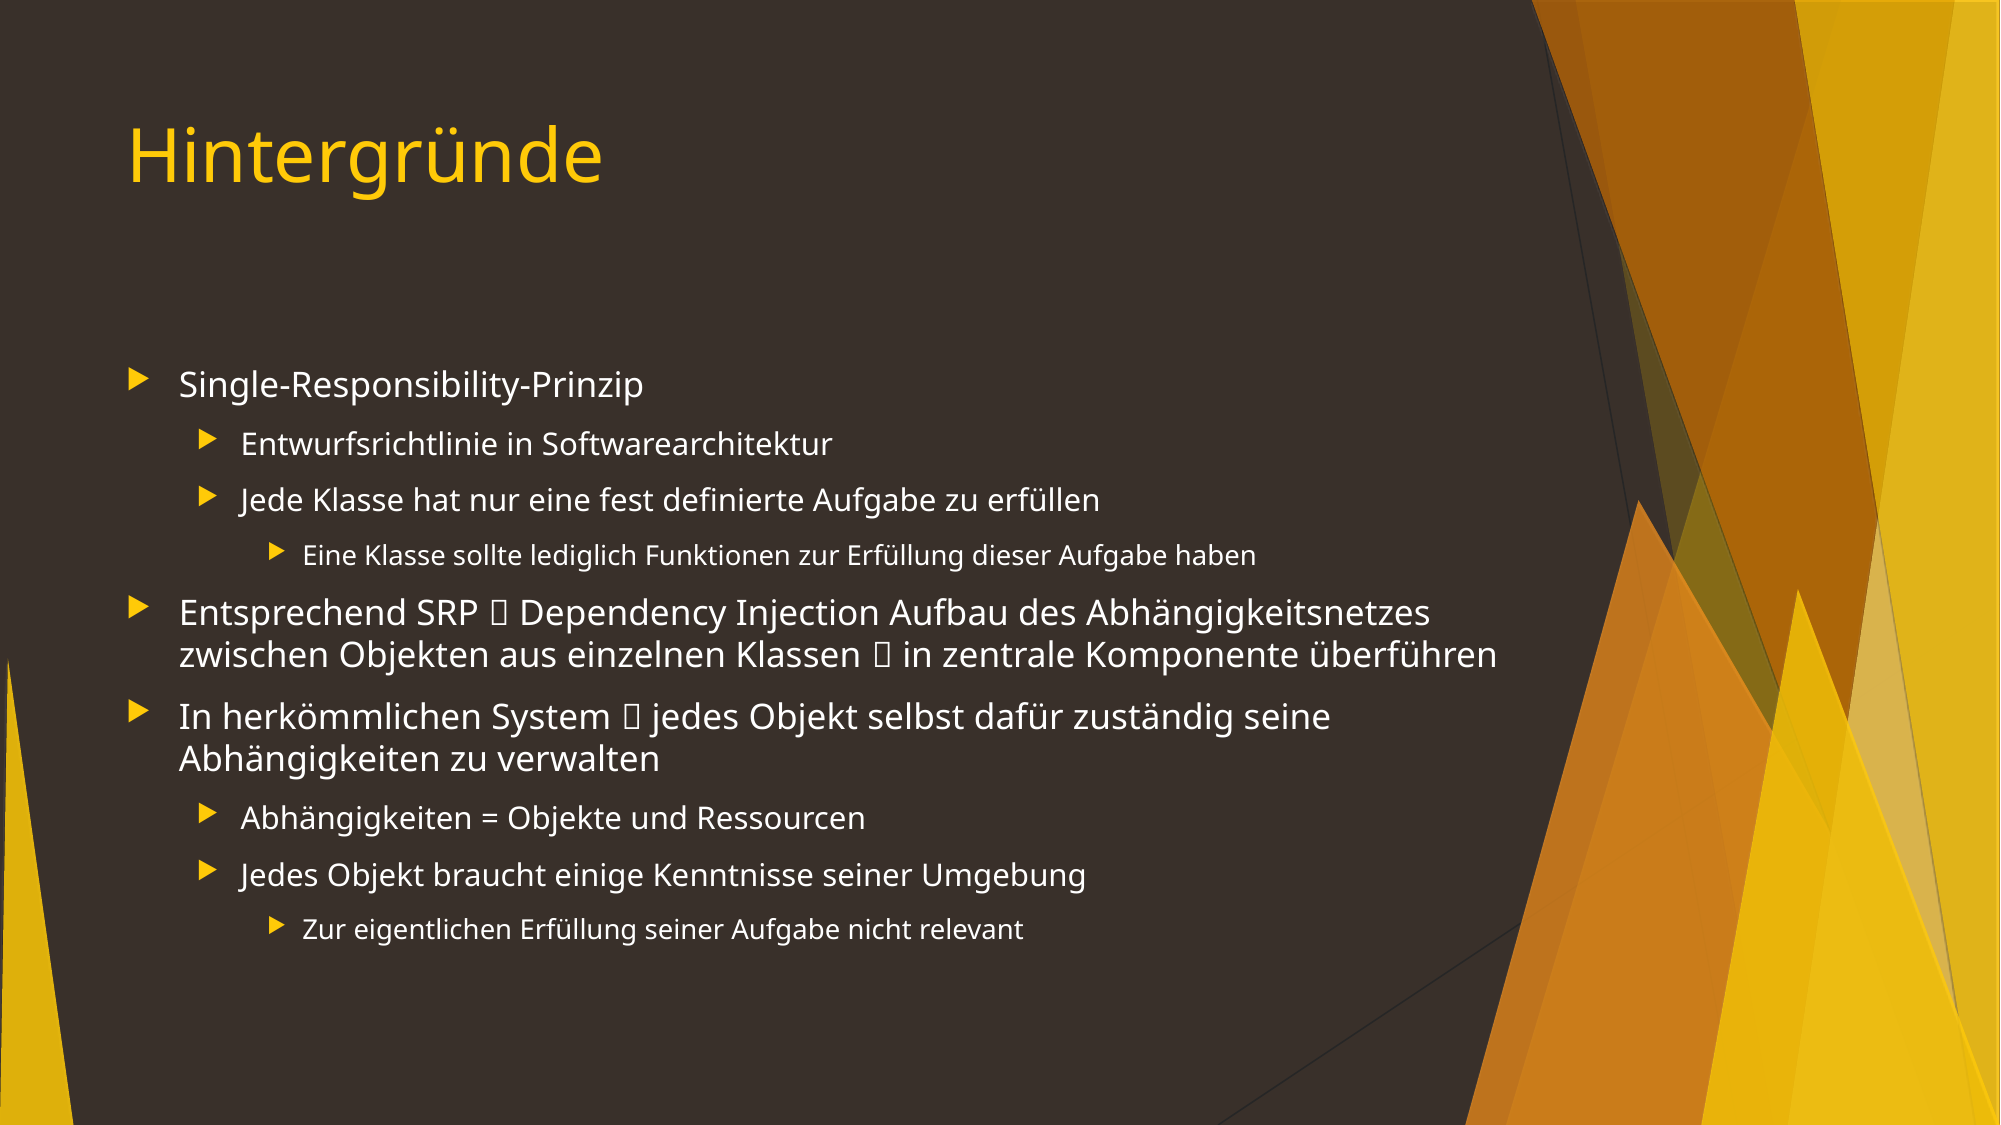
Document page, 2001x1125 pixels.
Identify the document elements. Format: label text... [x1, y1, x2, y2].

title Hintergründe [111, 99, 1522, 317]
list Single-Responsibility-Prinzip Entwurfsrichtlinie in Softwarearchitektur Jede Klasse hat nur eine fest definierte Aufgabe zu erfüllen Eine Klasse sollte lediglich Funktionen zur Erfüllung dieser Aufgabe haben Entsprechend SRP  Dependency Injection Aufbau des Abhängigkeitsnetzes zwischen Objekten aus einzelnen Klassen  in zentrale Komponente überführen In herkömmlichen System  jedes Objekt selbst dafür zuständig seine Abhängigkeiten zu verwalten Abhängigkeiten = Objekte und Ressourcen Jedes Objekt braucht einige Kenntnisse seiner Umgebung Zur eigentlichen Erfüllung seiner Aufgabe nicht relevant [111, 354, 1522, 992]
